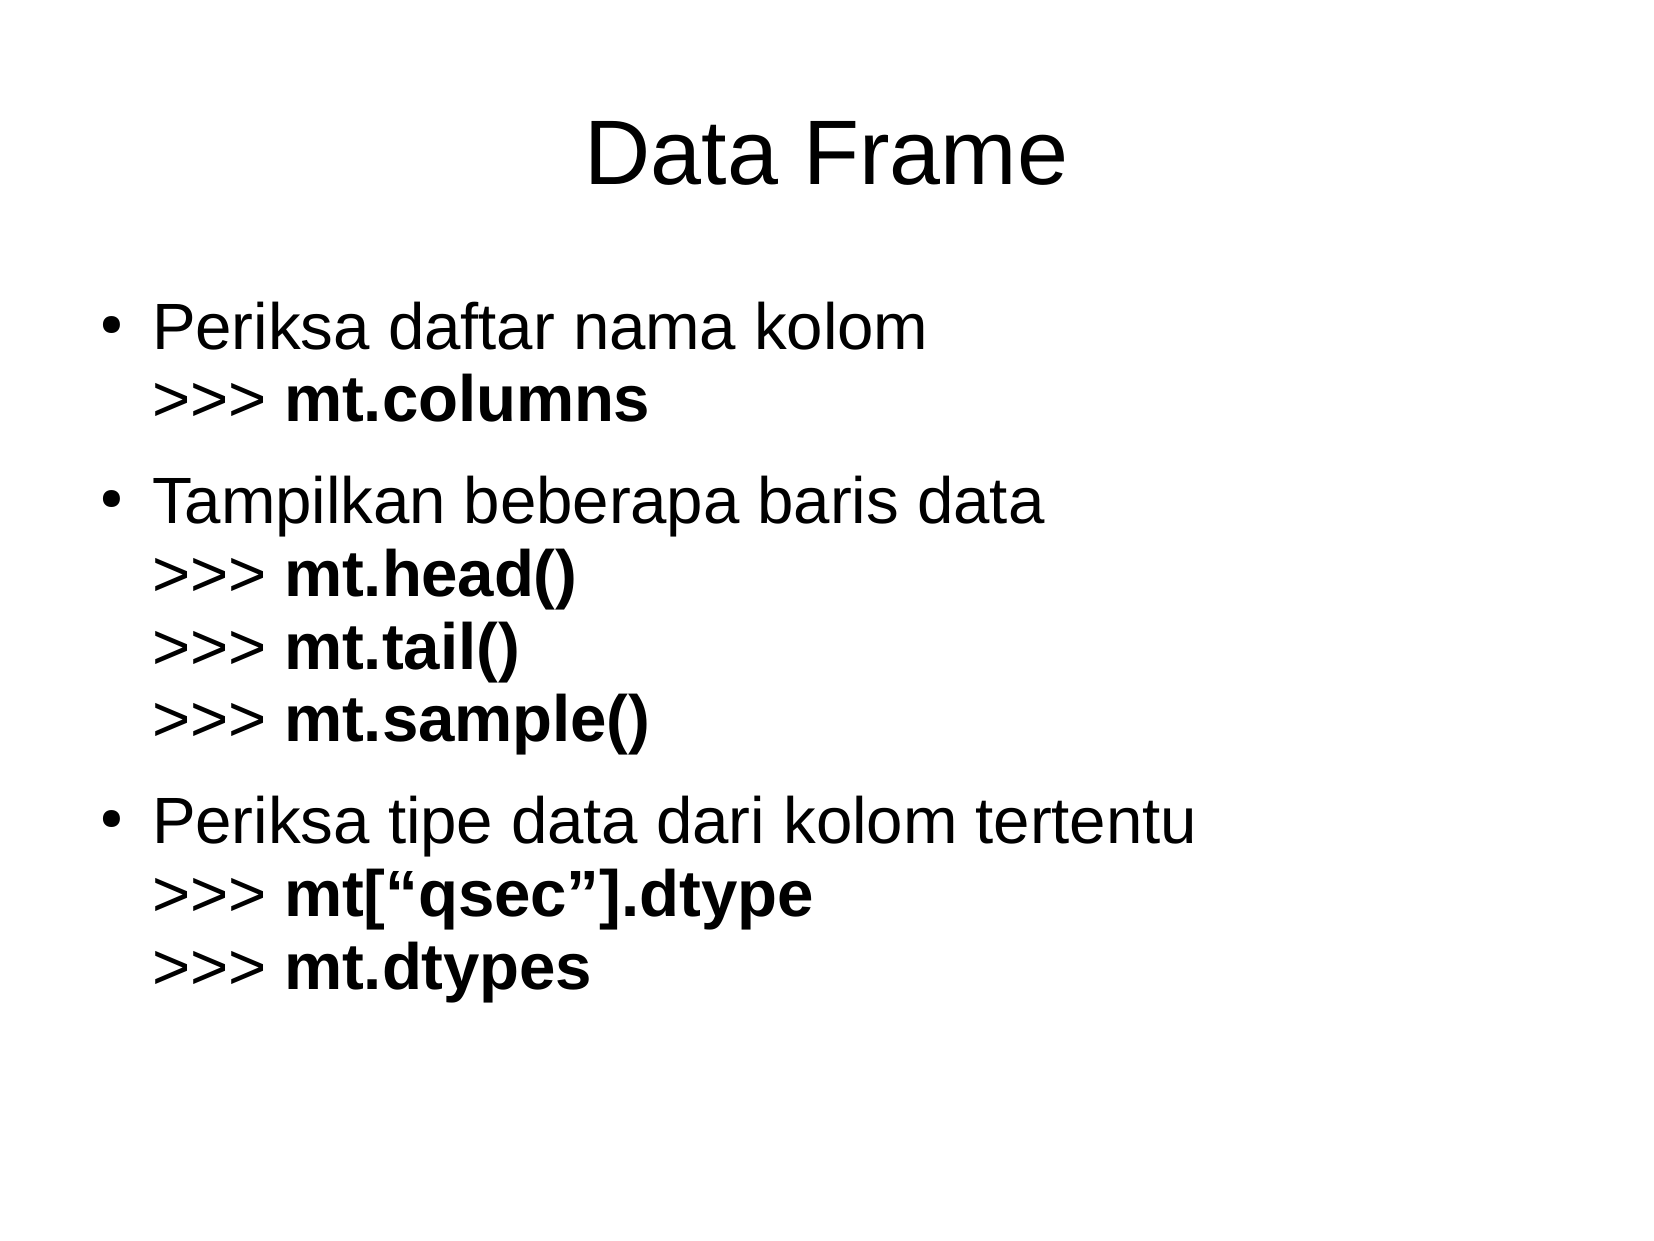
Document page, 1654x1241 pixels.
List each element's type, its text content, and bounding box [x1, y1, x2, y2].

list Periksa daftar nama kolom >>> mt.columns Tampilkan beberapa baris data >>> mt.head() >>> mt.tail() >>> mt.sample() Periksa tipe data dari kolom tertentu >>> mt[“qsec”].dtype >>> mt.dtypes [82, 290, 1571, 1010]
title Data Frame [82, 49, 1571, 257]
